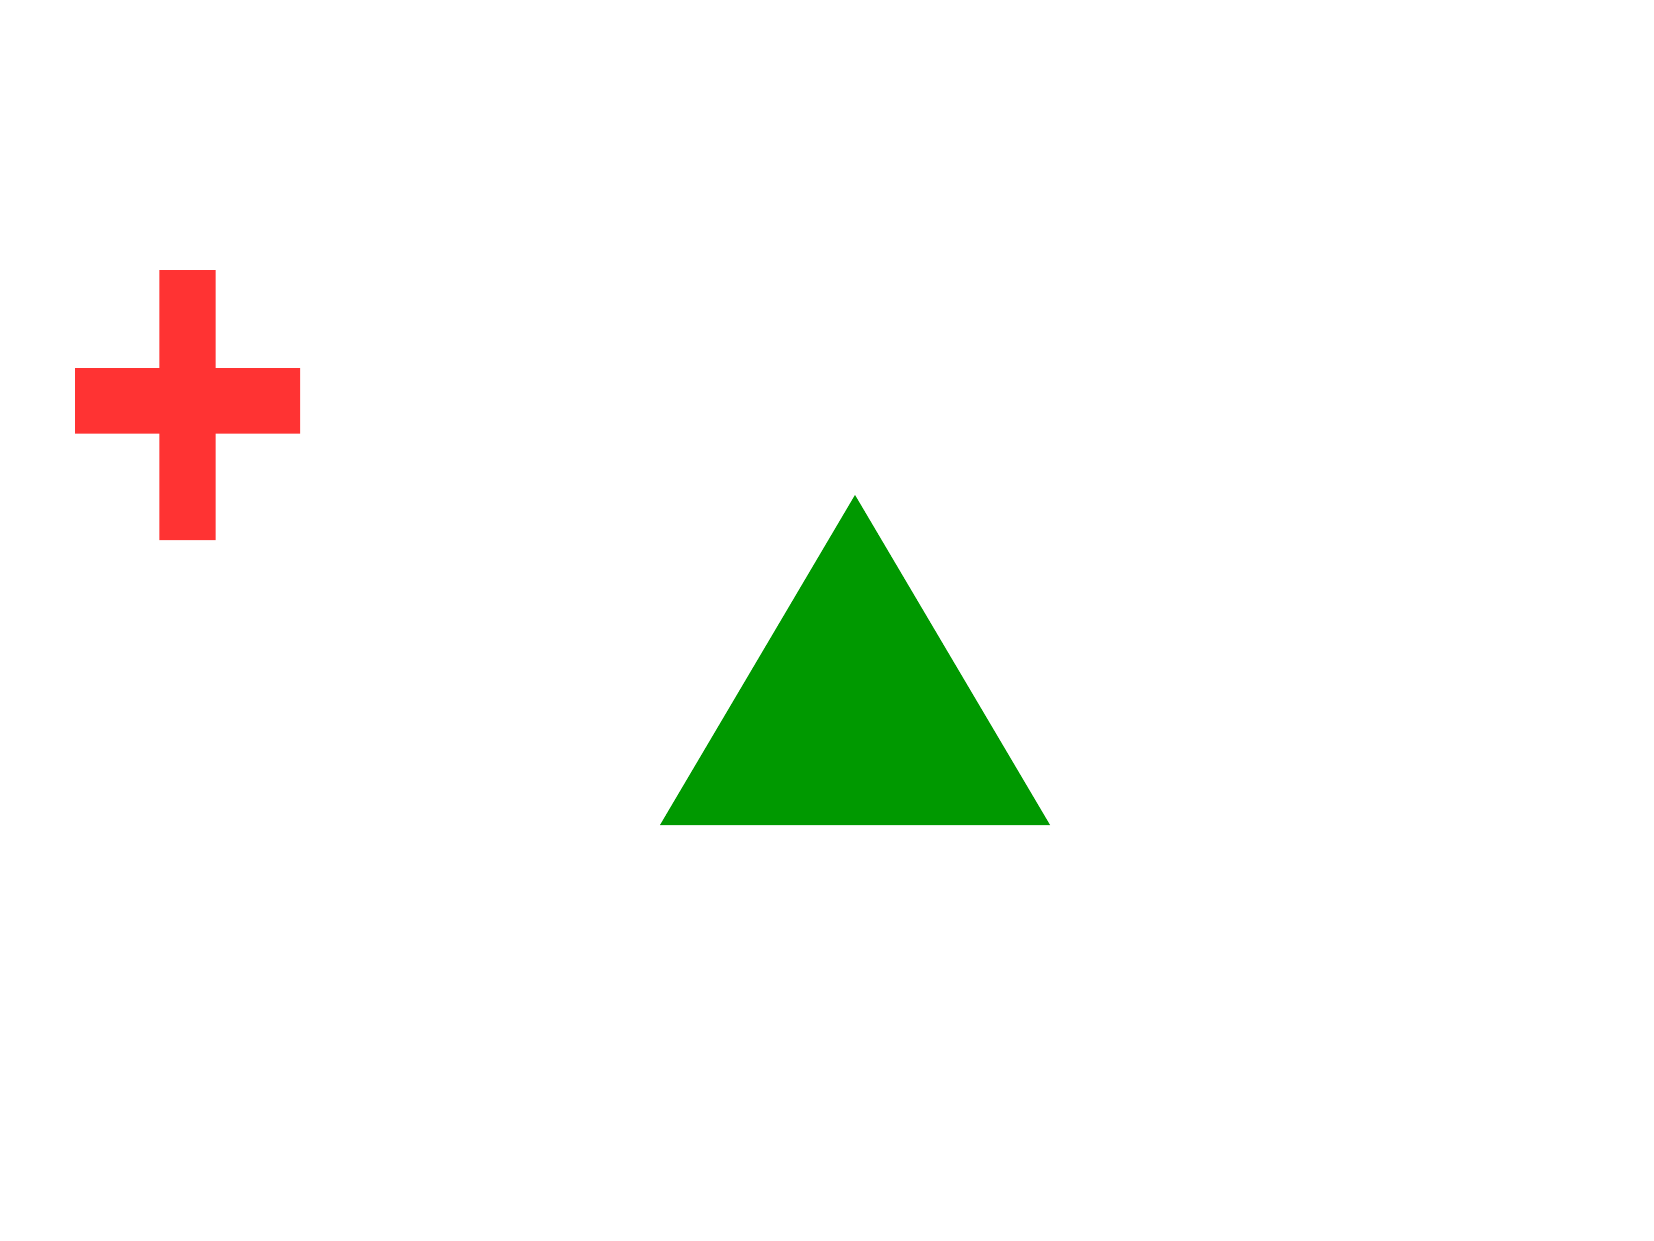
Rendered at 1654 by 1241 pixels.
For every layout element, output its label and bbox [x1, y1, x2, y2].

text_box [660, 495, 1051, 826]
text_box [75, 270, 301, 541]
